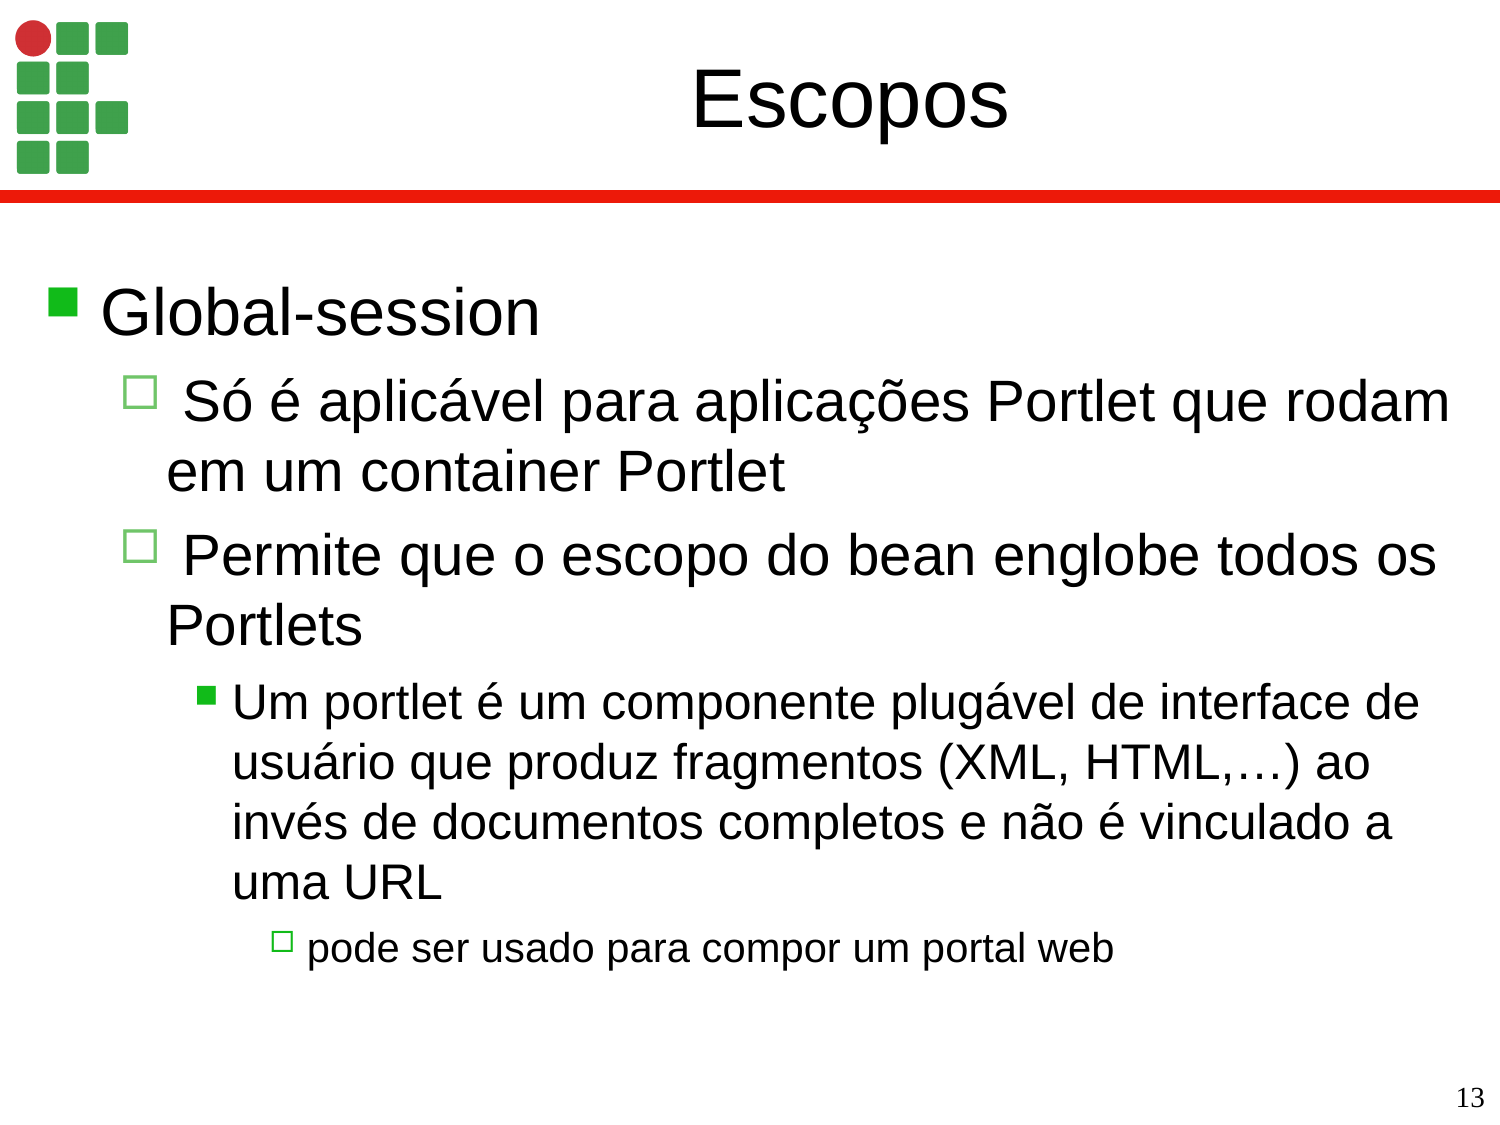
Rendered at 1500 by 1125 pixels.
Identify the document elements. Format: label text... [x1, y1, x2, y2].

picture [14, 16, 130, 178]
list Global-session Só é aplicável para aplicações Portlet que rodam em um container Portlet Permite que o escopo do bean englobe todos os Portlets Um portlet é um componente plugável de interface de usuário que produz fragmentos (XML, HTML,…) ao invés de documentos completos e não é vinculado a uma URL pode ser usado para compor um portal web [29, 261, 1471, 1075]
title Escopos [230, 0, 1471, 188]
text_box <number> [1074, 1070, 1500, 1107]
